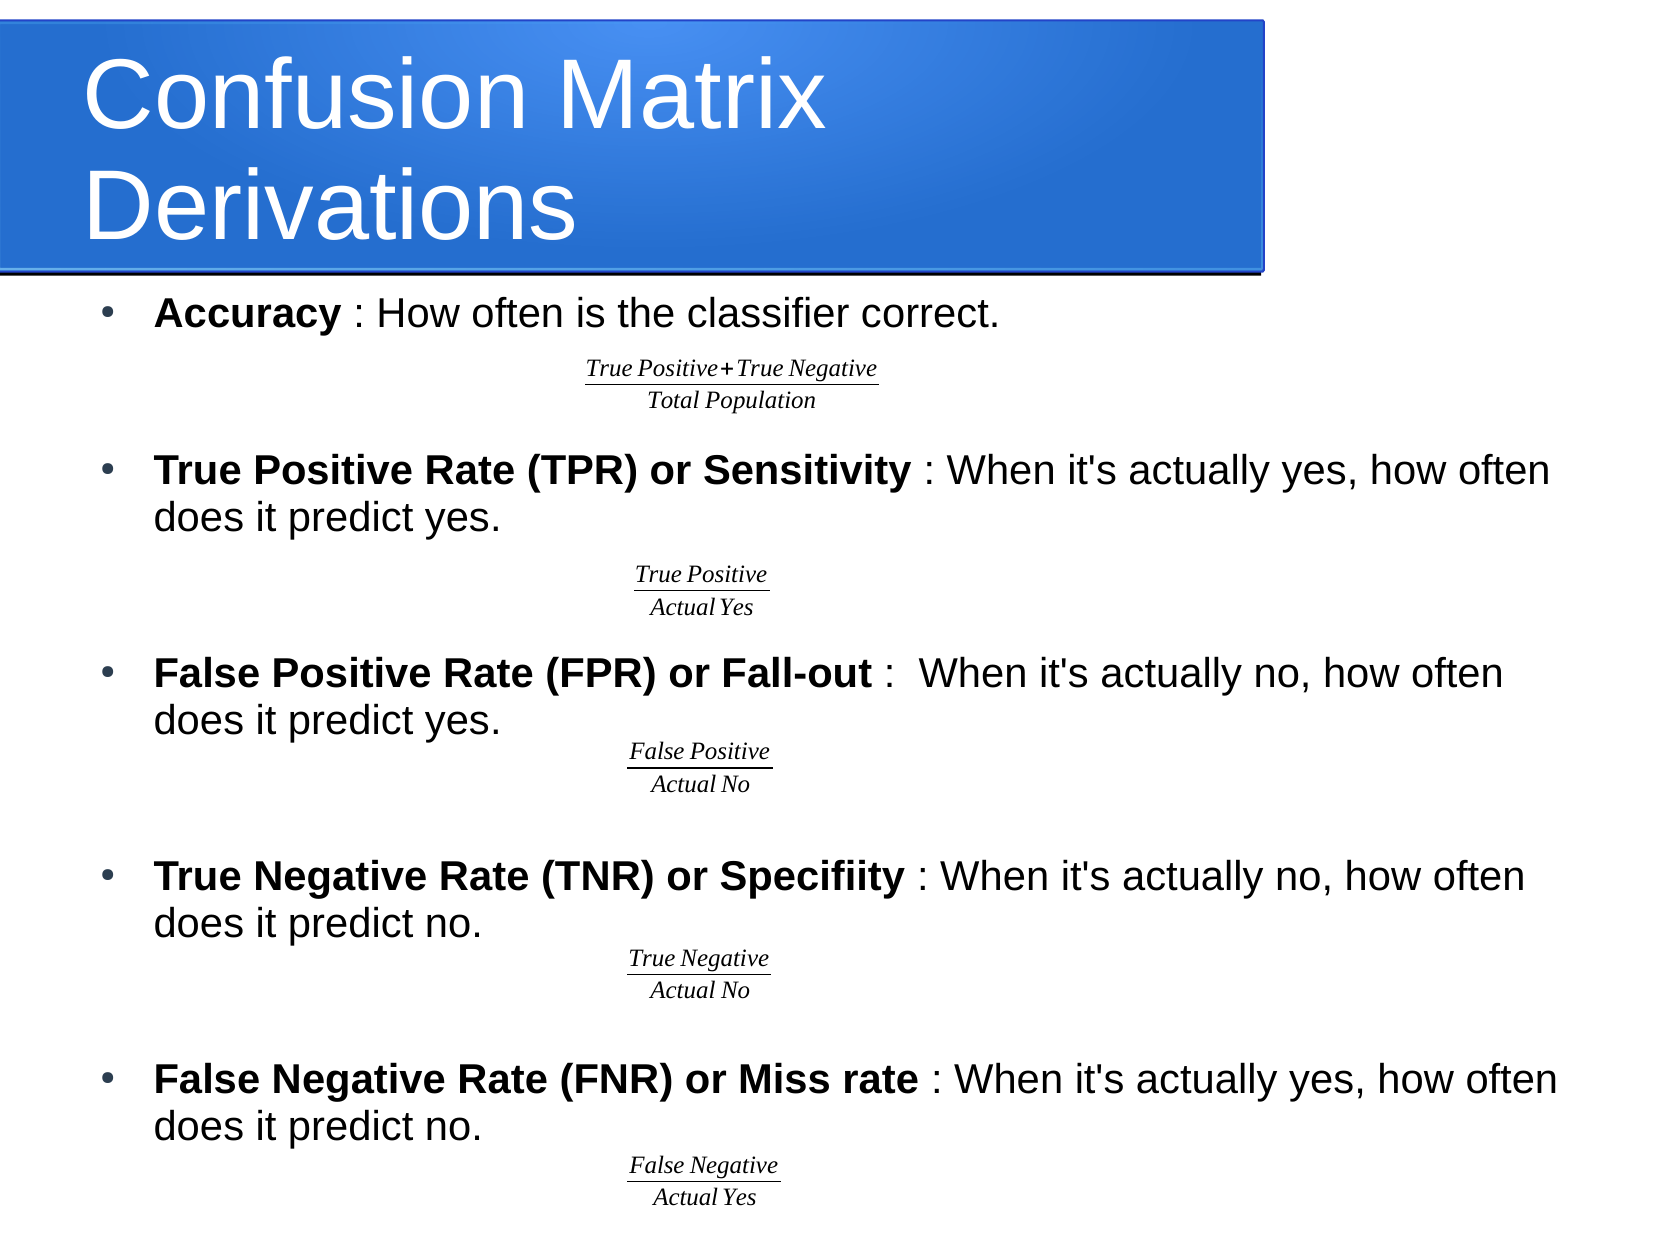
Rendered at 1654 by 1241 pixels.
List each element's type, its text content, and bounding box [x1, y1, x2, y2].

chart [620, 1151, 789, 1211]
chart [577, 354, 886, 414]
chart [620, 944, 779, 1004]
chart [620, 738, 780, 798]
chart [626, 560, 777, 621]
list Accuracy : How often is the classifier correct. True Positive Rate (TPR) or Sensitivity : When it's actually yes, how often does it predict yes. False Positive Rate (FPR) or Fall-out : When it's actually no, how often does it predict yes. True Negative Rate (TNR) or Specifiity : When it's actually no, how often does it predict no. False Negative Rate (FNR) or Miss rate : When it's actually yes, how often does it predict no. [82, 290, 1571, 1241]
title Confusion Matrix Derivations [82, 38, 1235, 261]
